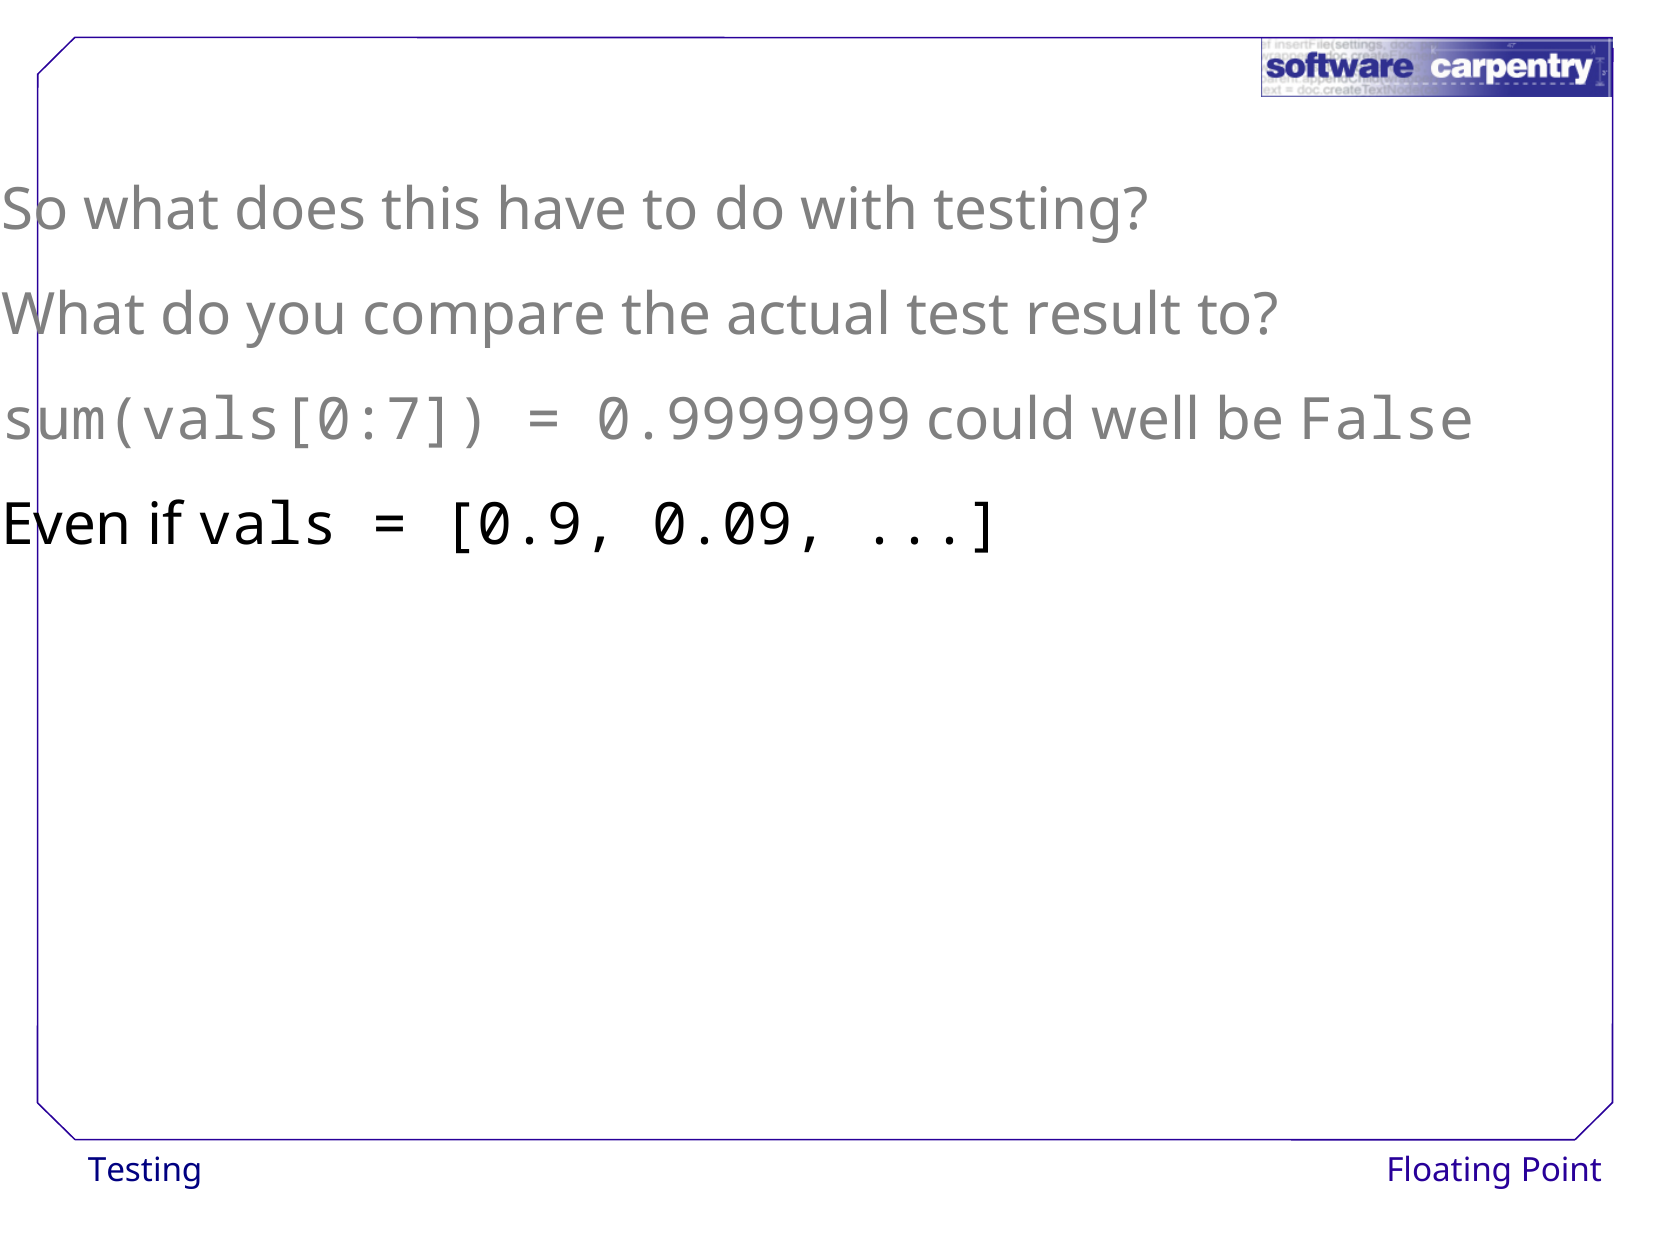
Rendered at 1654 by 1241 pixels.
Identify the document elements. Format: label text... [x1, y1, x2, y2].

text_box So what does this have to do with testing? What do you compare the actual test result to? sum(vals[0:7]) = 0.9999999 could well be False Even if vals = [0.9, 0.09, ...] [0, 128, 1640, 564]
picture [1261, 39, 1613, 97]
